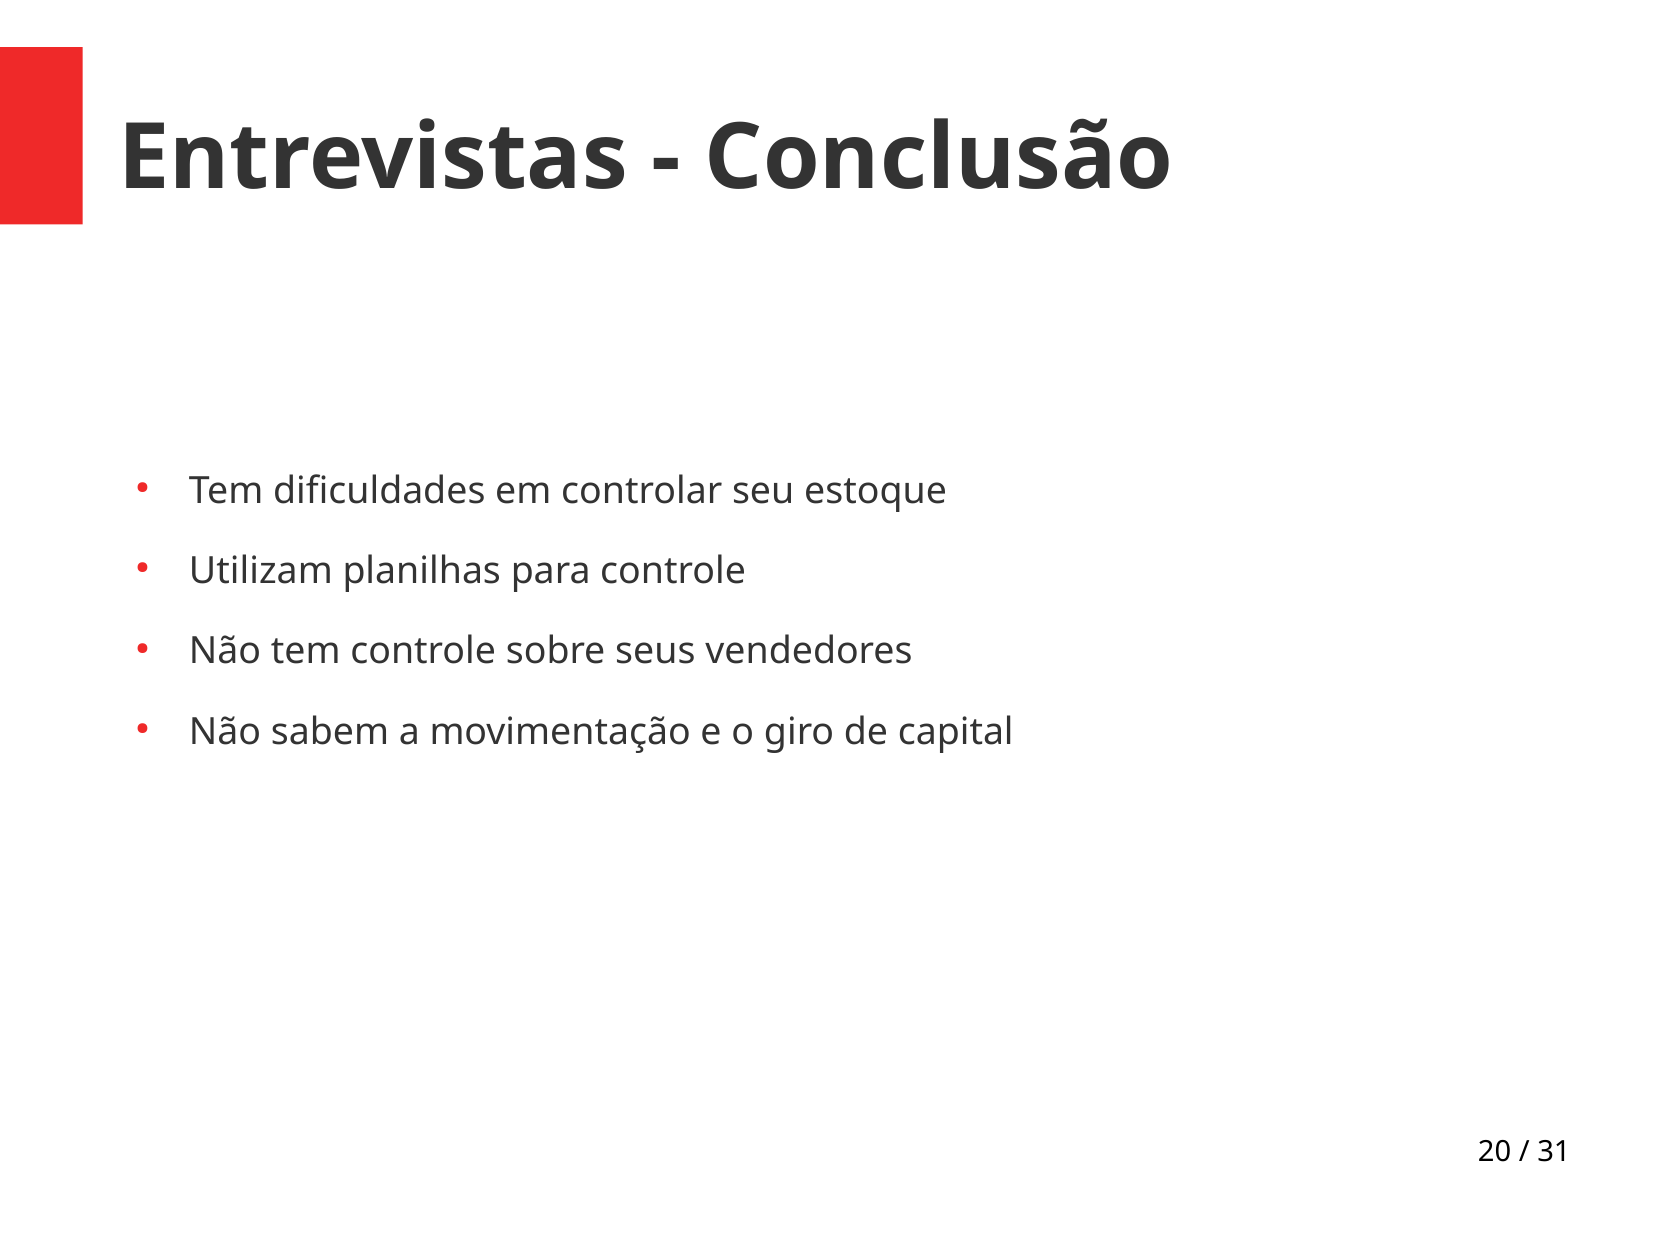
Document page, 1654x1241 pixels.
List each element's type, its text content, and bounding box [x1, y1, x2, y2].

title Entrevistas - Conclusão [118, 49, 1571, 257]
list Tem dificuldades em controlar seu estoque Utilizam planilhas para controle Não tem controle sobre seus vendedores Não sabem a movimentação e o giro de capital [118, 354, 1536, 1074]
